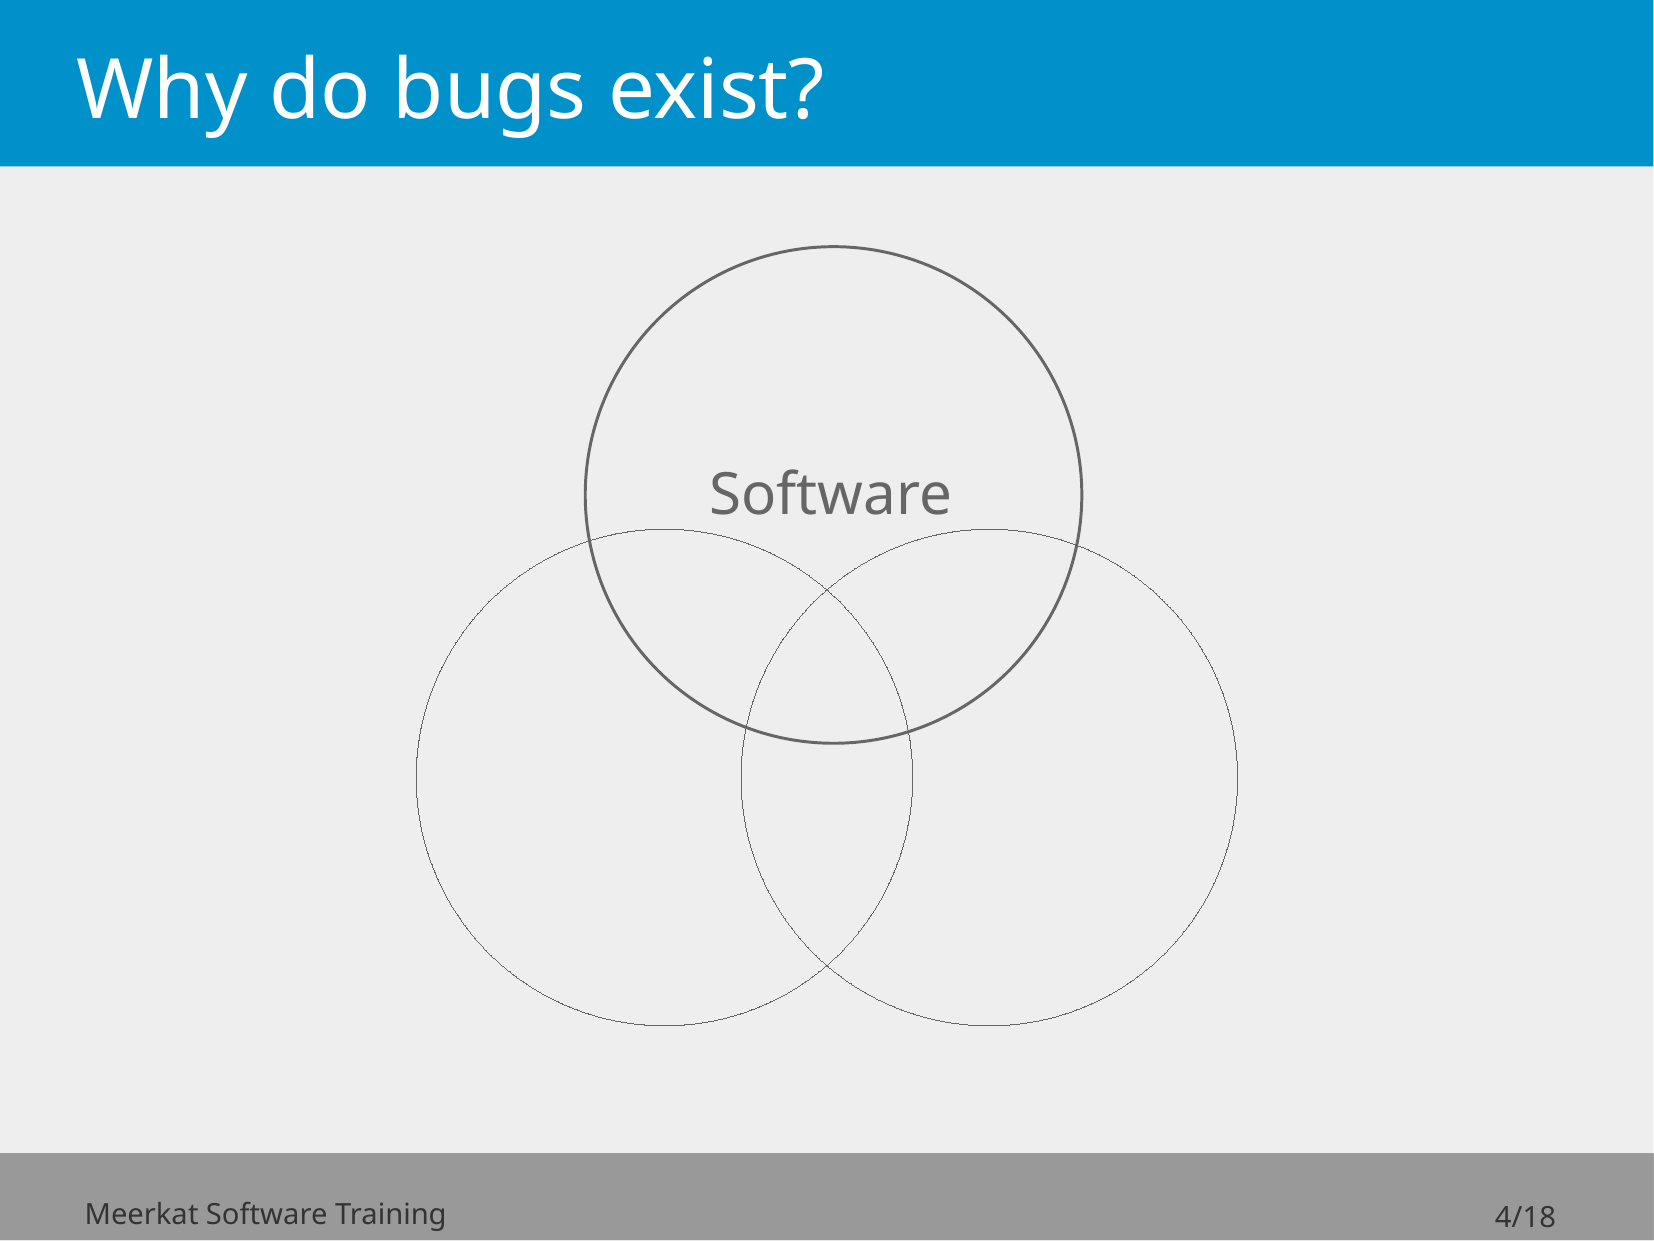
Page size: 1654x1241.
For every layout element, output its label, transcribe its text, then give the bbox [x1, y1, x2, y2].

text_box Why do bugs exist? [61, 28, 1566, 210]
text_box Software [593, 445, 1069, 519]
